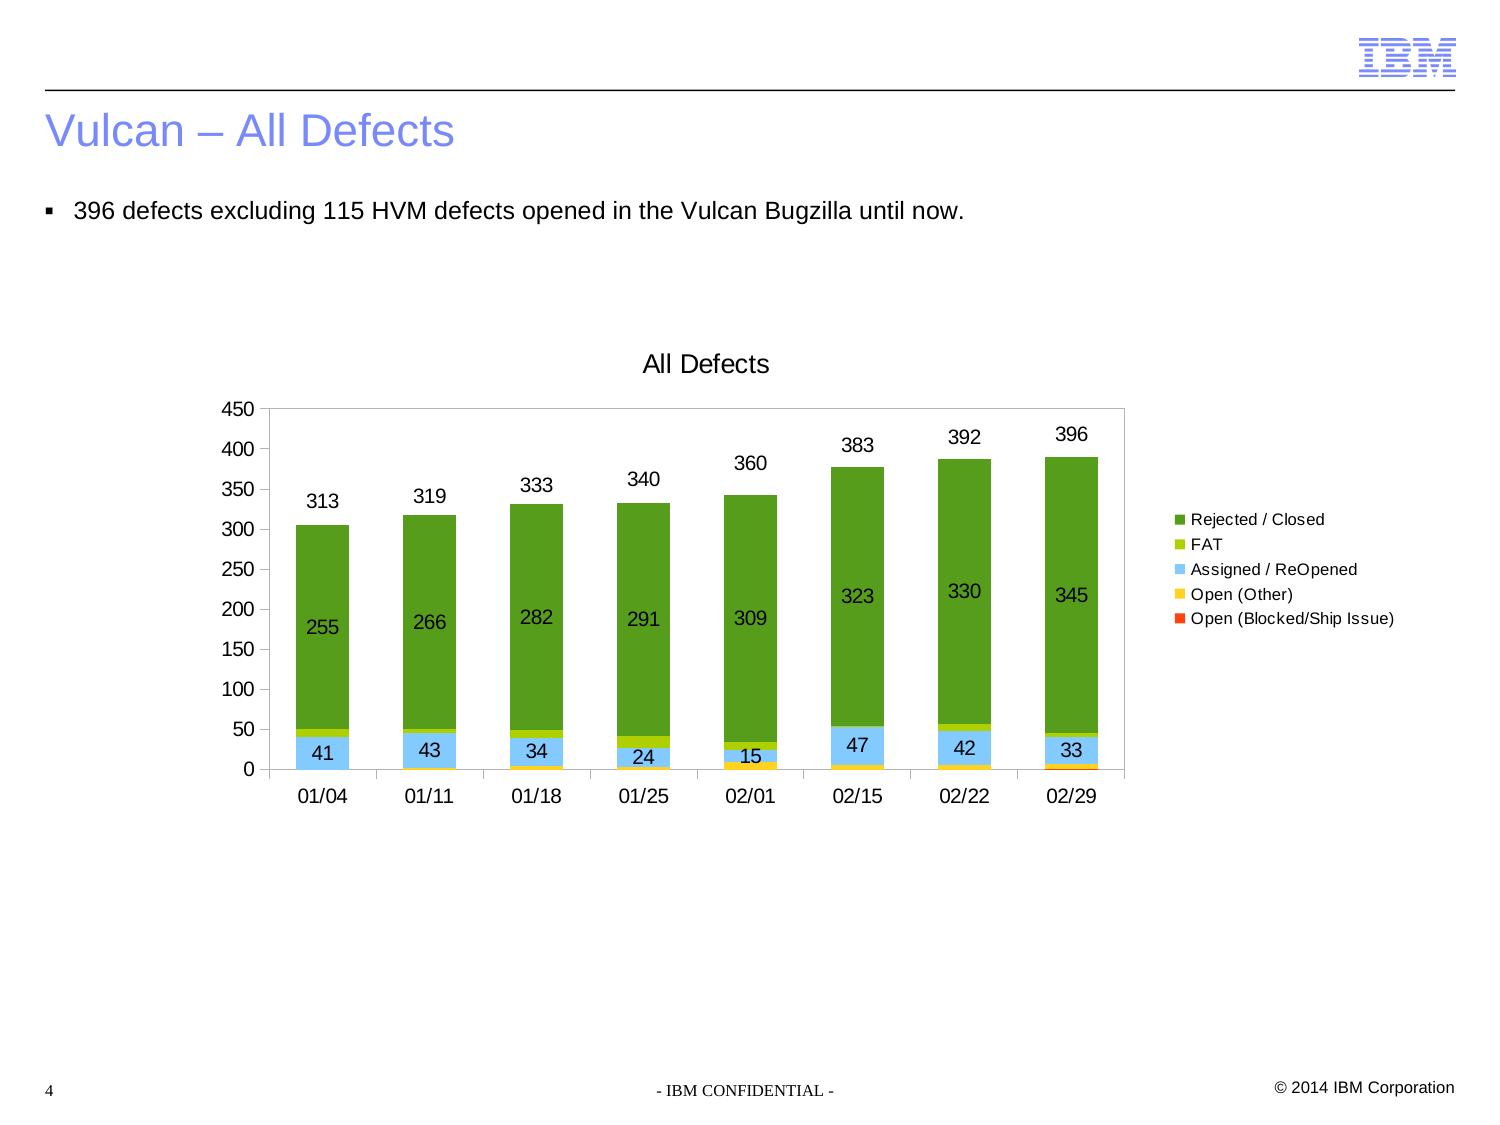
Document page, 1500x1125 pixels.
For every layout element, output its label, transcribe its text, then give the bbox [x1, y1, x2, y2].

title Vulcan – All Defects [30, 97, 1456, 188]
list 396 defects excluding 115 HVM defects opened in the Vulcan Bugzilla until now. [30, 188, 1456, 378]
chart [167, 318, 1414, 845]
picture [1359, 37, 1456, 77]
